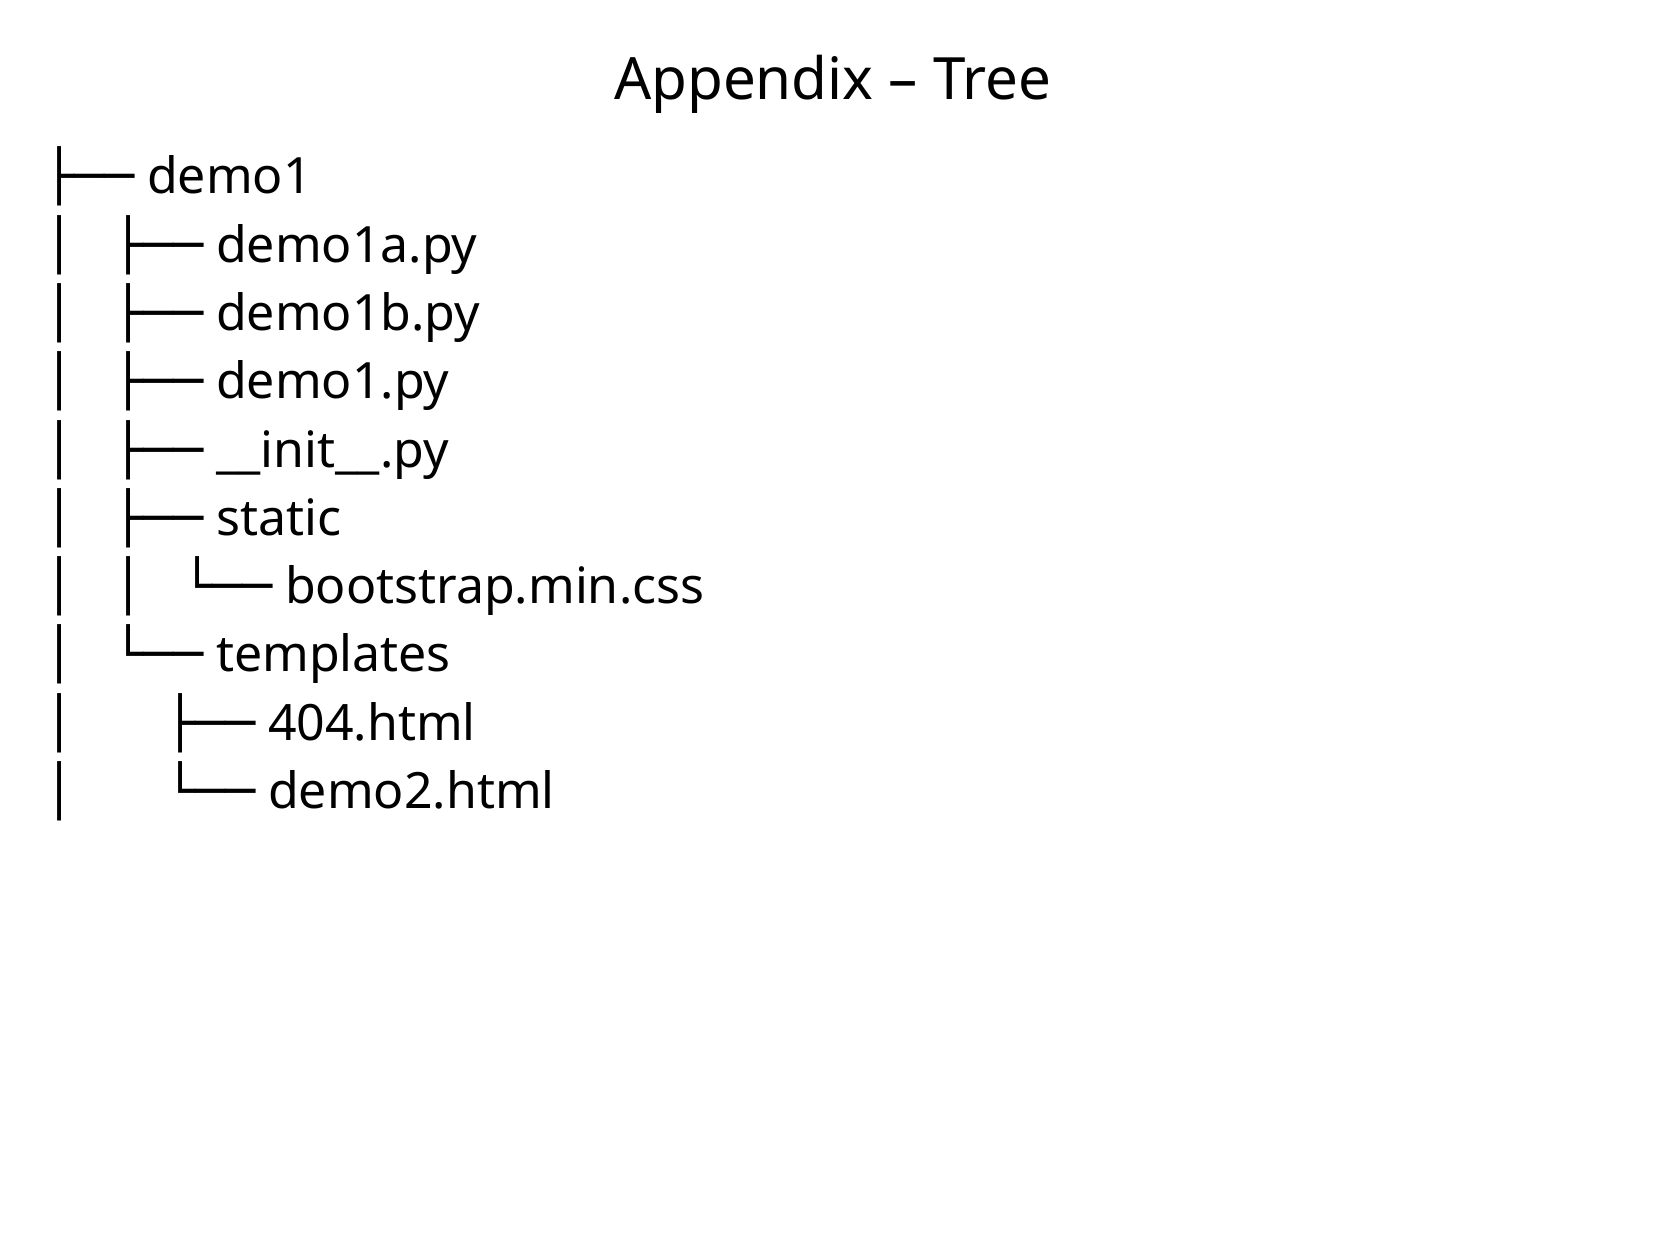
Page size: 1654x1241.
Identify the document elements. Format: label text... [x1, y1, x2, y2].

text_box Appendix – Tree [88, 31, 1577, 124]
text_box ├── demo1 │ ├── demo1a.py │ ├── demo1b.py │ ├── demo1.py │ ├── __init__.py │ ├── static │ │ └── bootstrap.min.css │ └── templates │ ├── 404.html │ └── demo2.html [29, 133, 1646, 1167]
